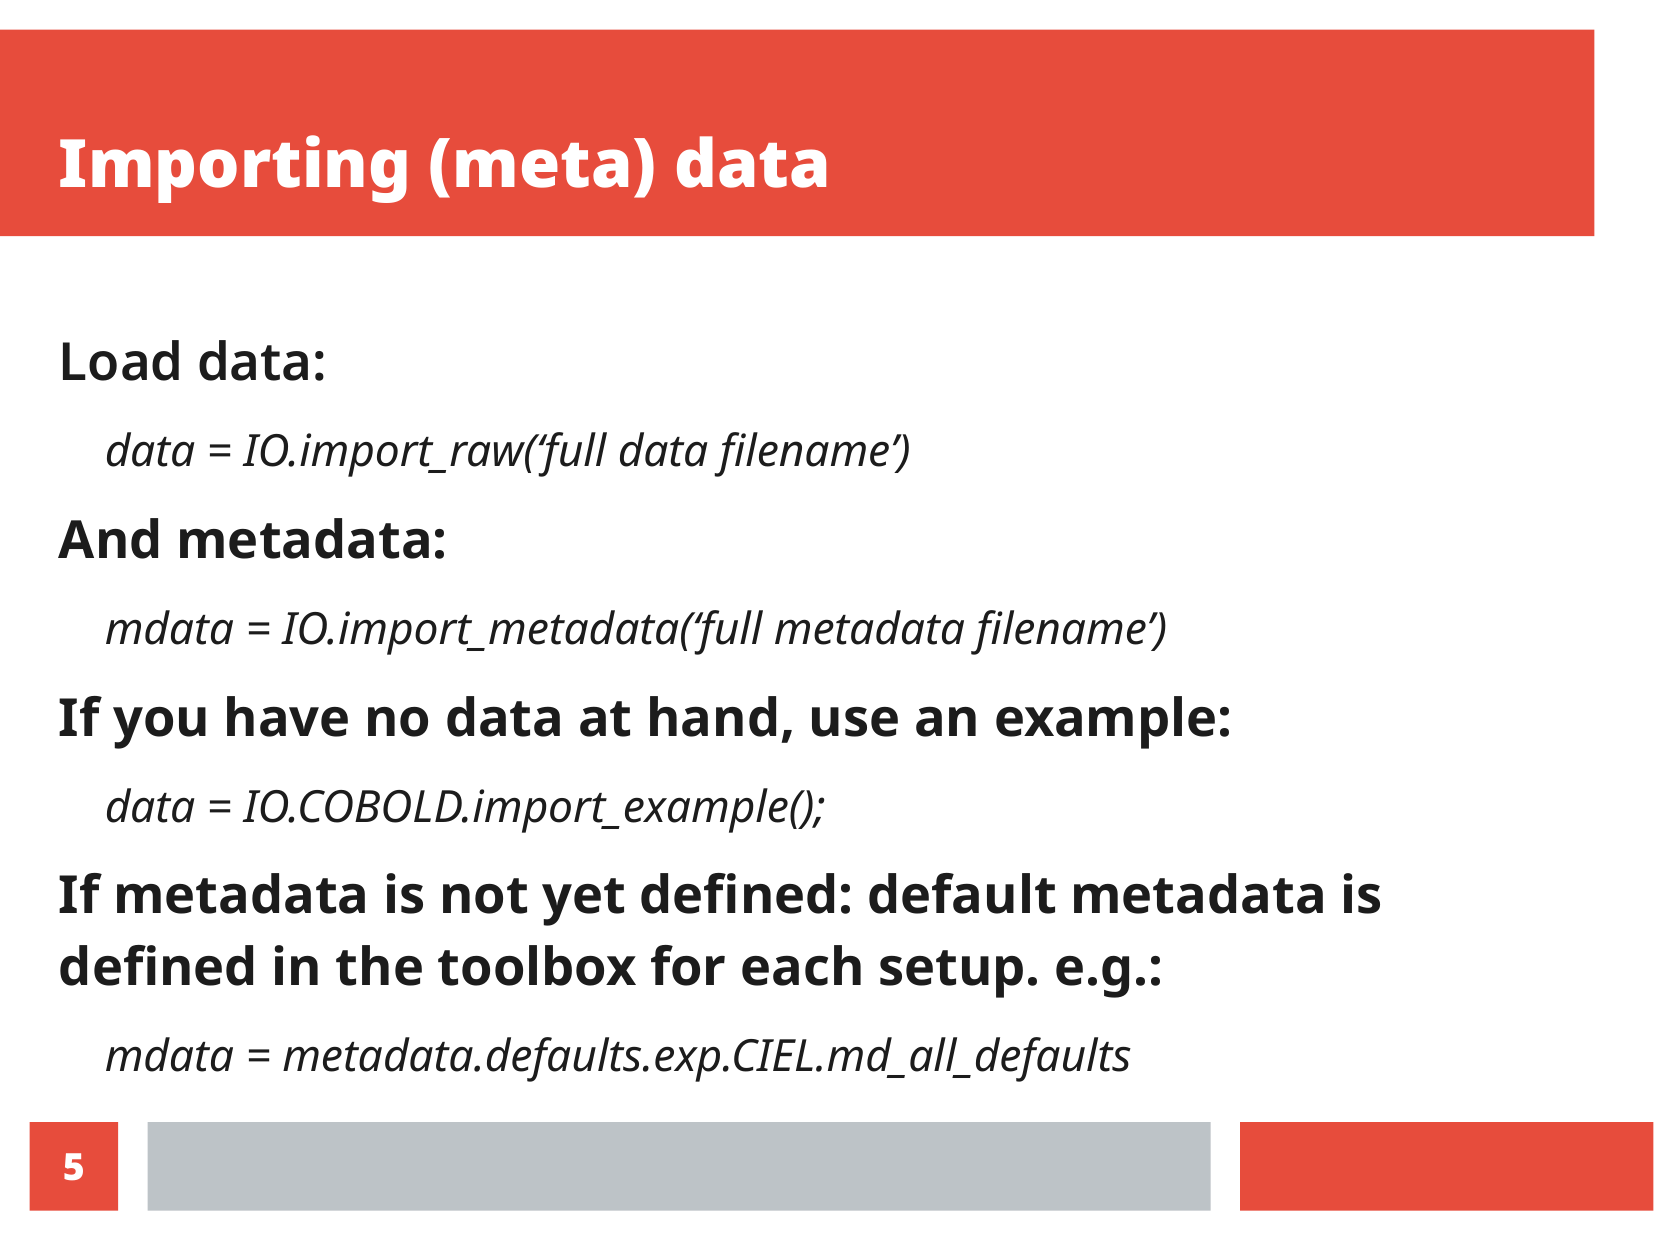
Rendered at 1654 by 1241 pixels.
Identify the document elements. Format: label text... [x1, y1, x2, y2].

title Importing (meta) data [59, 59, 1595, 207]
list Load data: data = IO.import_raw(‘full data filename’) And metadata: mdata = IO.import_metadata(‘full metadata filename’) If you have no data at hand, use an example: data = IO.COBOLD.import_example(); If metadata is not yet defined: default metadata is defined in the toolbox for each setup. e.g.: mdata = metadata.defaults.exp.CIEL.md_all_defaults [59, 324, 1565, 1093]
